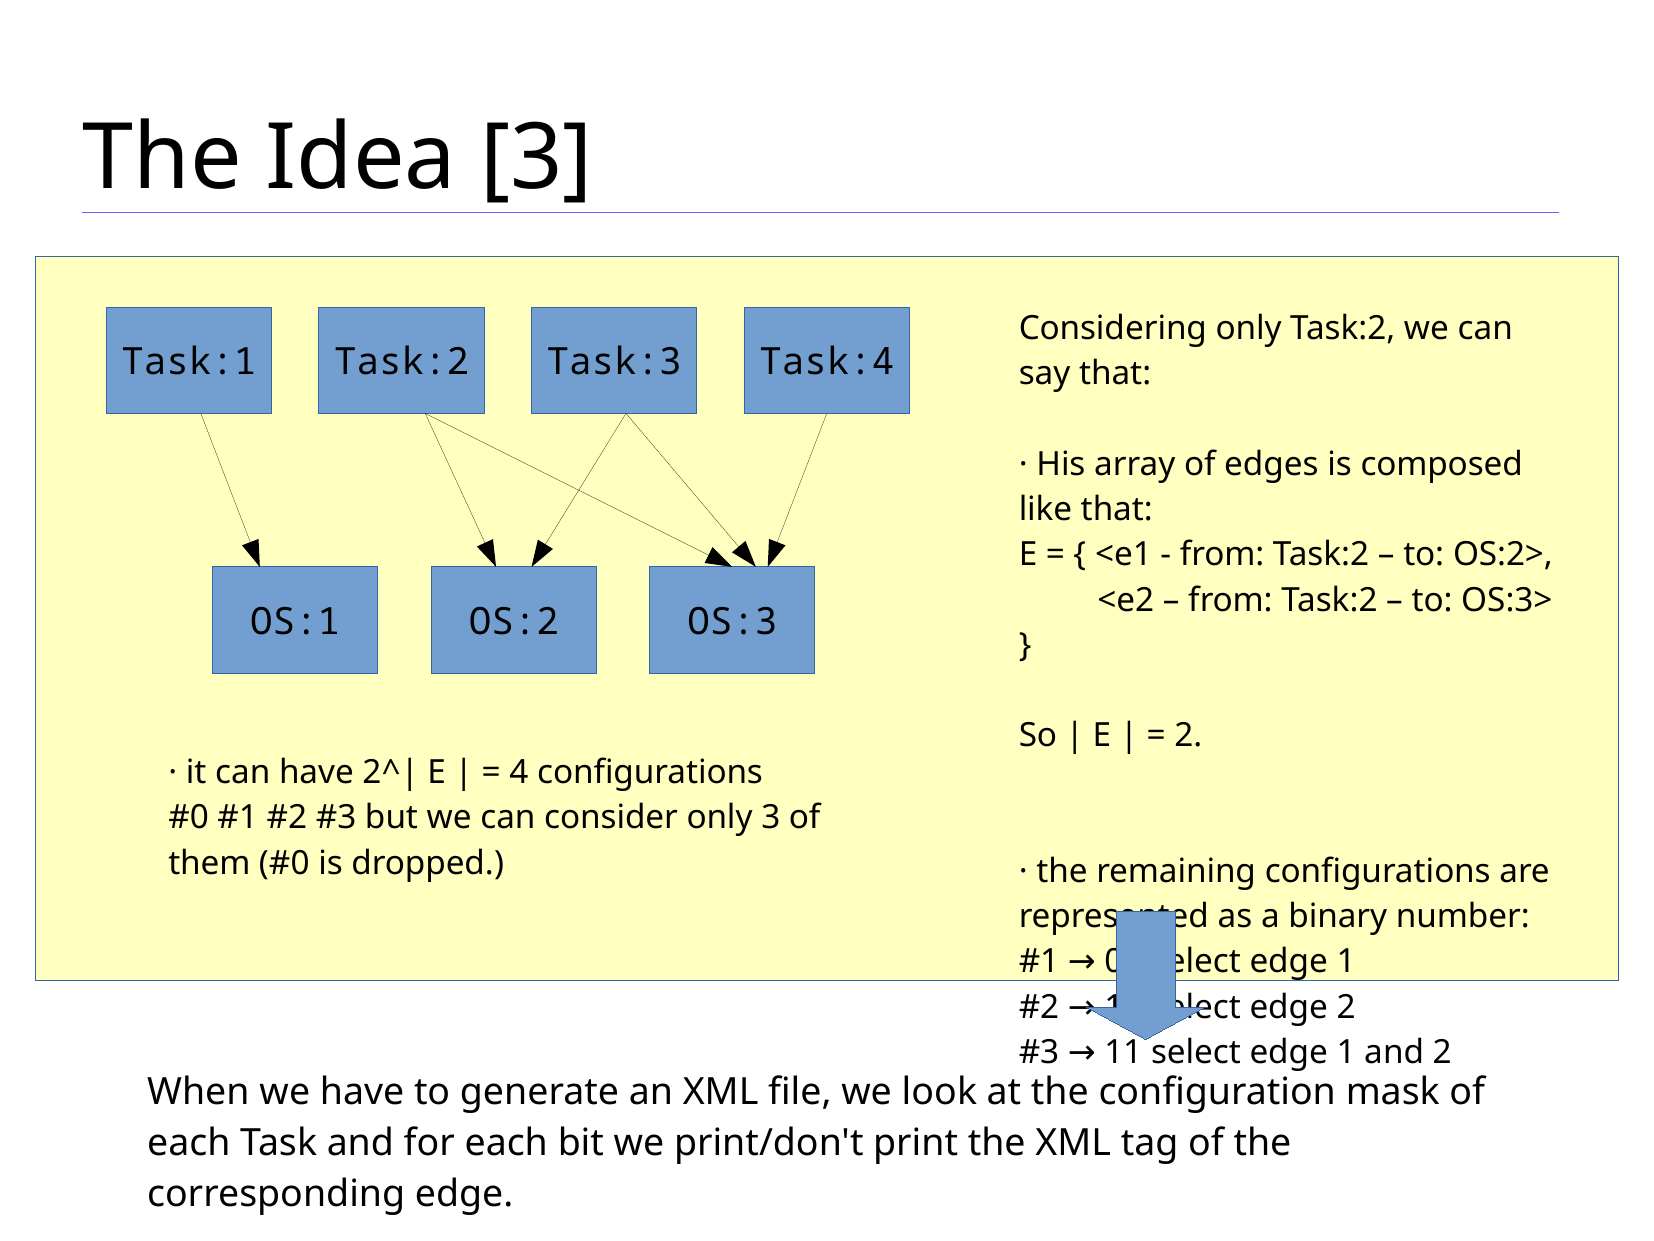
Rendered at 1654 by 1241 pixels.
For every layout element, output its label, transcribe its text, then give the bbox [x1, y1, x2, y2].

text_box Task:1 [106, 307, 272, 414]
text_box OS:2 [431, 566, 597, 674]
title The Idea [3] [82, 49, 1571, 256]
text_box When we have to generate an XML file, we look at the configuration mask of each Task and for each bit we print/don't print the XML tag of the corresponding edge. [132, 1056, 1515, 1199]
text_box Task:4 [744, 307, 910, 414]
text_box OS:1 [212, 566, 378, 674]
text_box OS:3 [649, 566, 815, 674]
text_box Task:3 [531, 307, 697, 414]
text_box Considering only Task:2, we can say that: · His array of edges is composed like that: E = { <e1 - from: Task:2 – to: OS:2>, <e2 – from: Task:2 – to: OS:3> } So | E | = 2. · the remaining configurations are represented as a binary number: #1 → 01 select edge 1 #2 → 10 select edge 2 #3 → 11 select edge 1 and 2 [1003, 296, 1571, 912]
text_box Task:2 [318, 307, 485, 414]
text_box [35, 256, 1619, 1040]
text_box · it can have 2^| E | = 4 configurations #0 #1 #2 #3 but we can consider only 3 of them (#0 is dropped.) [153, 740, 839, 869]
